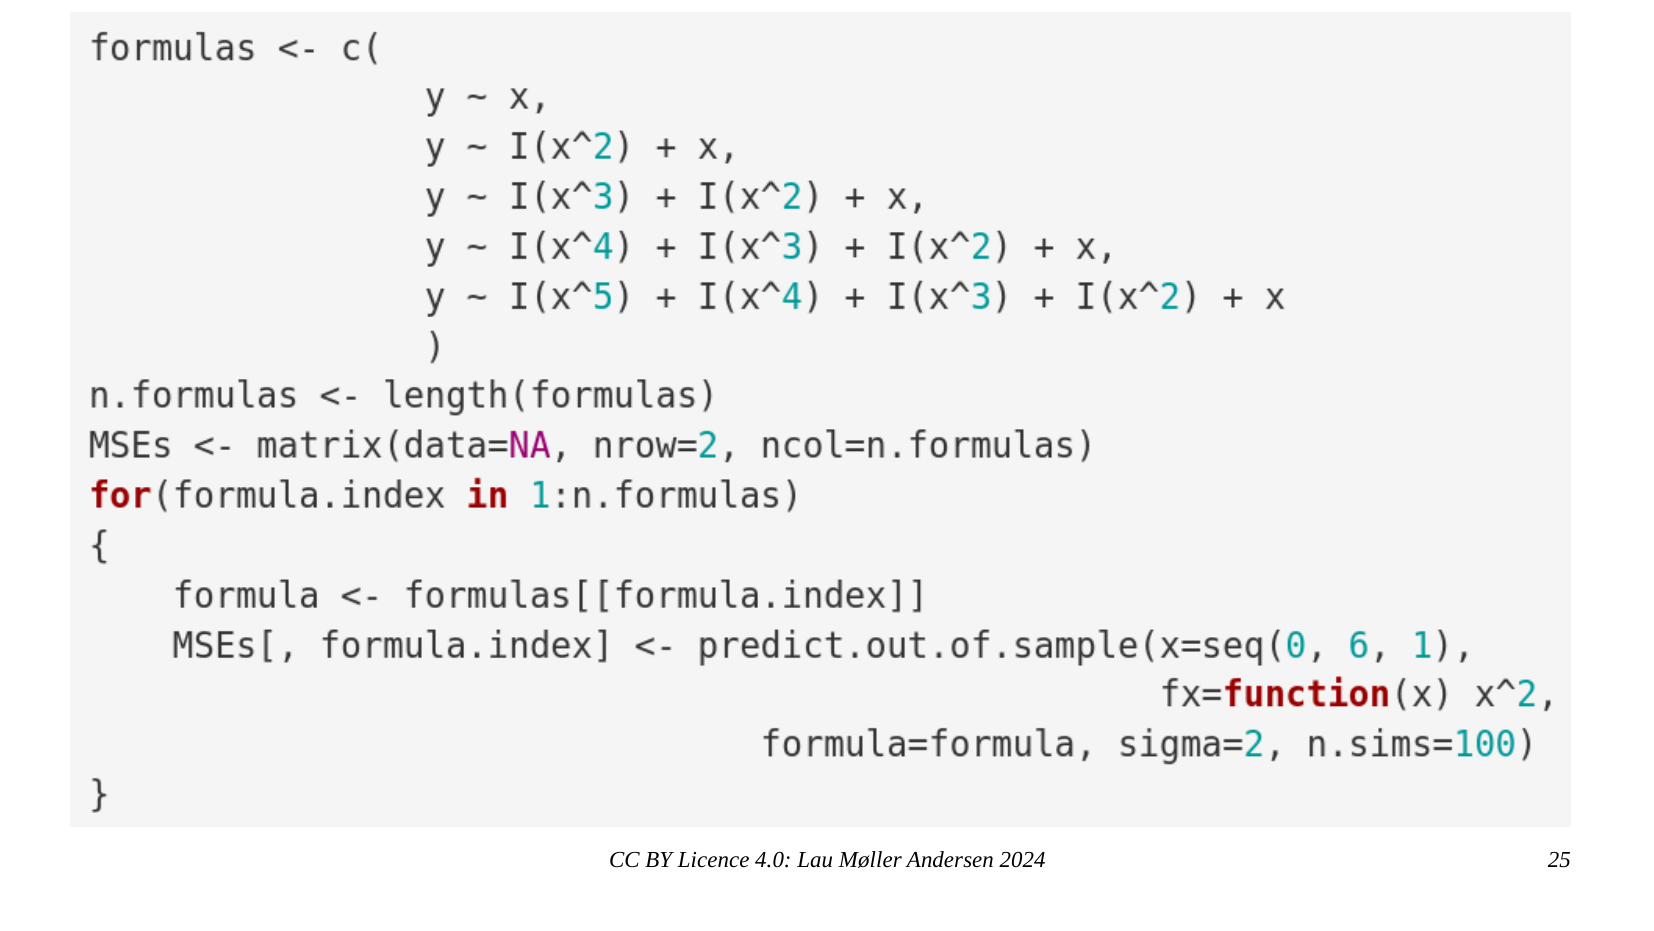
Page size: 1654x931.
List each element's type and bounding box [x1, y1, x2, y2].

picture [70, 12, 1571, 827]
